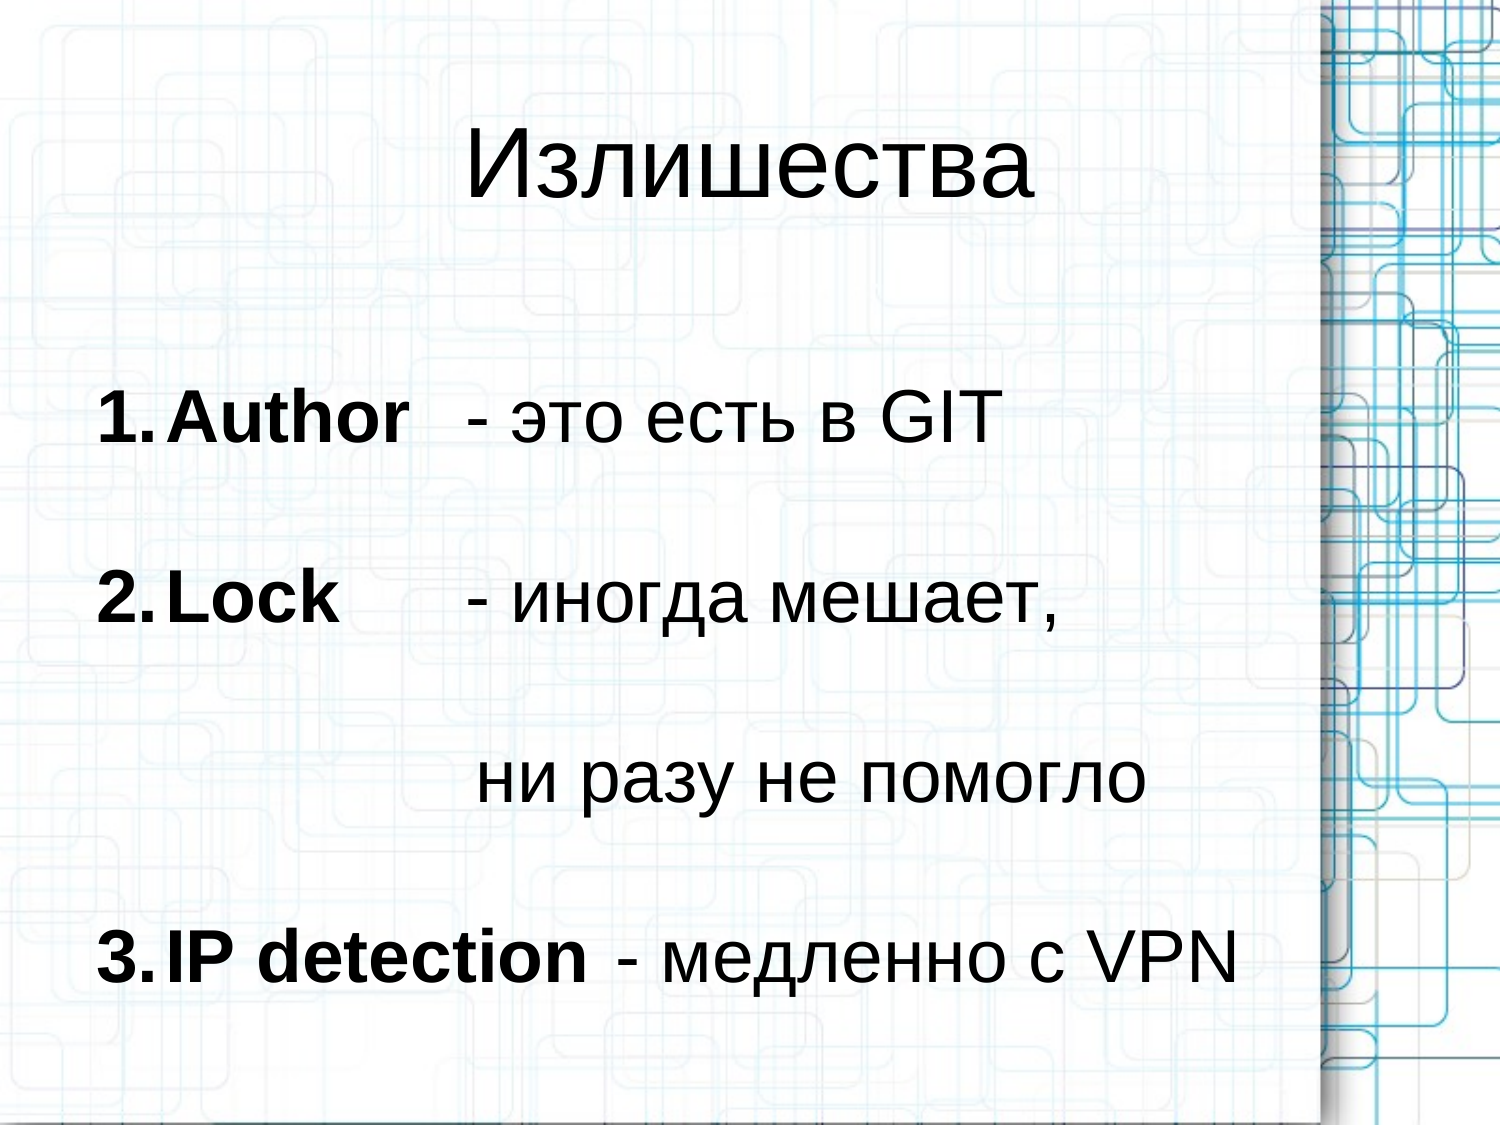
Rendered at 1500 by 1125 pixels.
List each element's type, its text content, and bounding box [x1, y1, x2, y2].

picture [0, 0, 1500, 1125]
list Author - это есть в GIT Lock - иногда мешает, ни разу не помогло IP detection - медленно с VPN [75, 262, 1473, 1078]
title Излишества [75, 45, 1425, 233]
